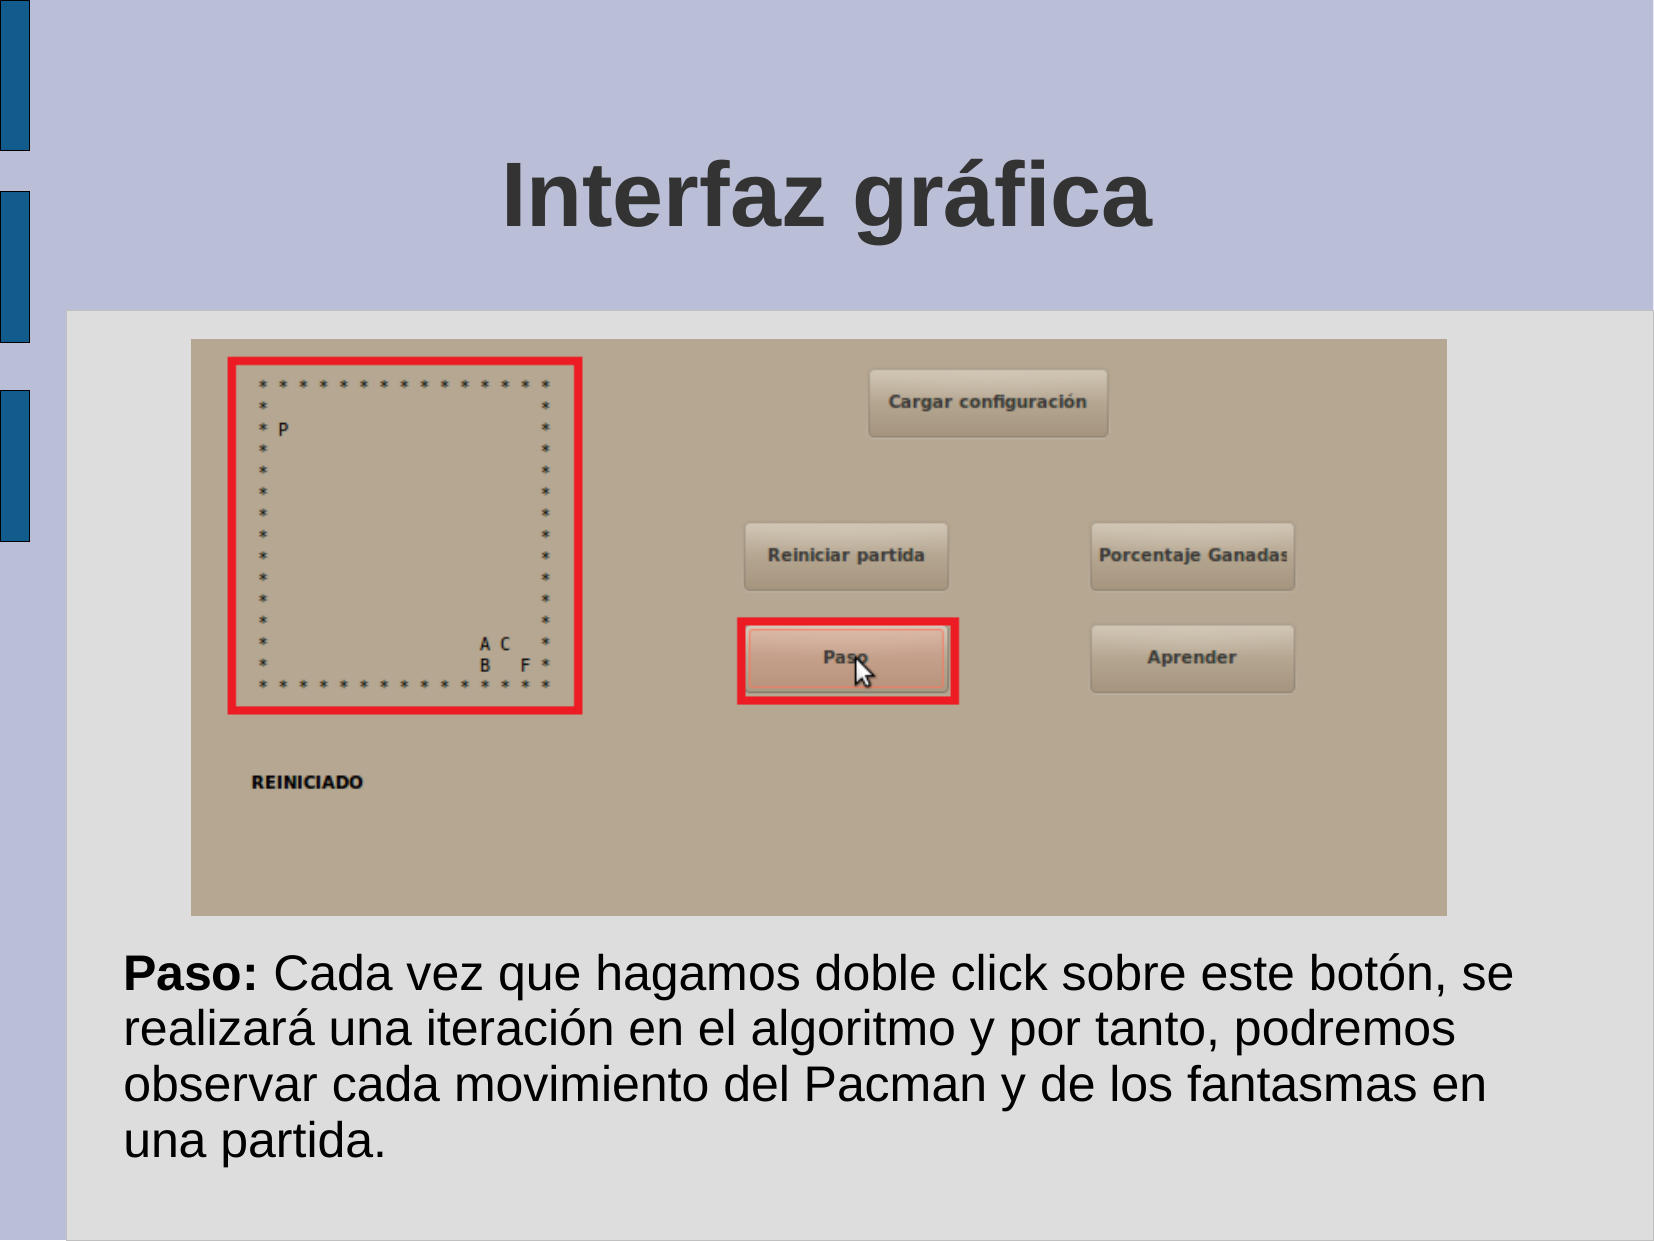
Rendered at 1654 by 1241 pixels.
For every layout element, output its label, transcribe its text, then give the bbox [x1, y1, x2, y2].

list Paso: Cada vez que hagamos doble click sobre este botón, se realizará una iteración en el algoritmo y por tanto, podremos observar cada movimiento del Pacman y de los fantasmas en una partida. [123, 944, 1536, 1211]
title Interfaz gráfica [121, 98, 1534, 291]
picture [191, 339, 1447, 916]
